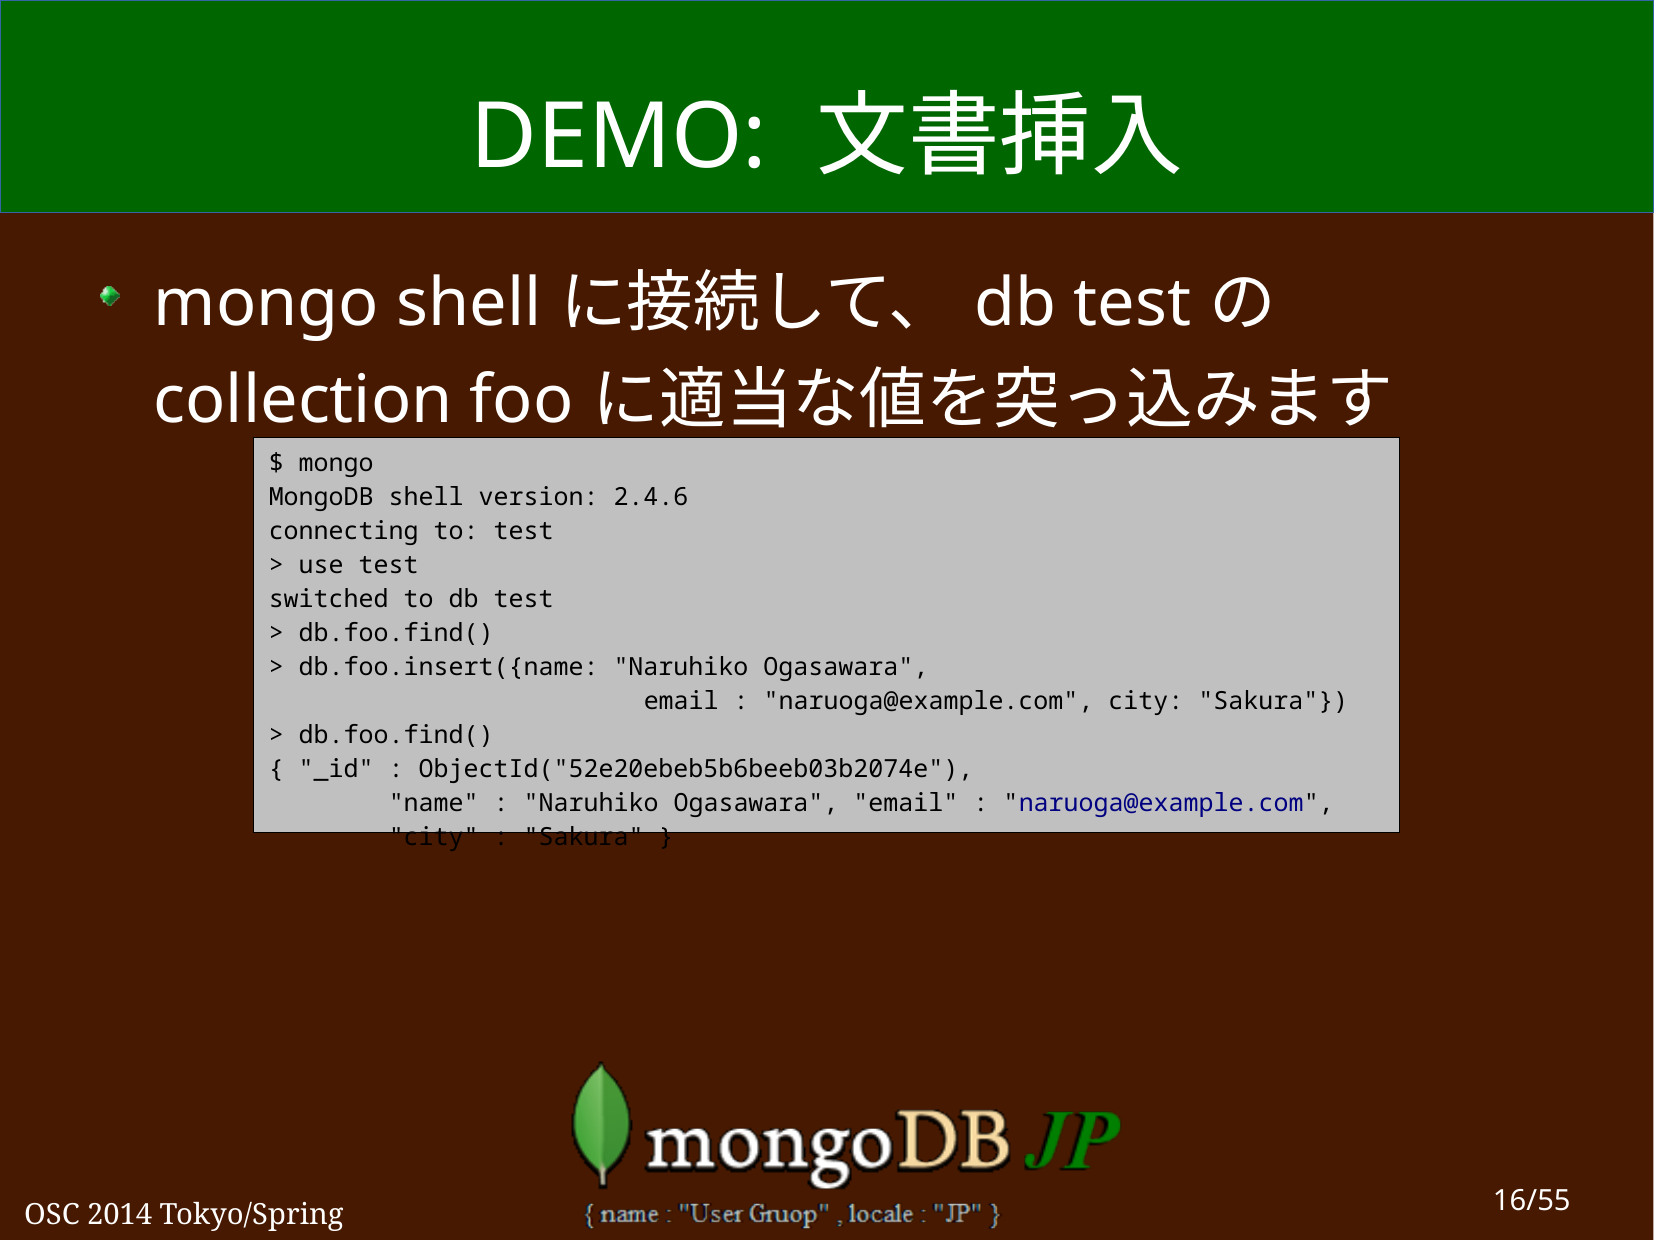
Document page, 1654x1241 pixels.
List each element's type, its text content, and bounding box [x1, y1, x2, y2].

title DEMO: 文書挿入 [82, 49, 1571, 207]
picture [566, 1058, 1140, 1241]
text_box $ mongo MongoDB shell version: 2.4.6 connecting to: test > use test switched to db test > db.foo.find() > db.foo.insert({name: "Naruhiko Ogasawara", email : "naruoga@example.com", city: "Sakura"}) > db.foo.find() { "_id" : ObjectId("52e20ebeb5b6beeb03b2074e"), "name" : "Naruhiko Ogasawara", "email" : "naruoga@example.com", "city" : "Sakura" } [253, 437, 1400, 833]
list mongo shellに接続して、db testのcollection fooに適当な値を突っ込みます [82, 247, 1571, 968]
